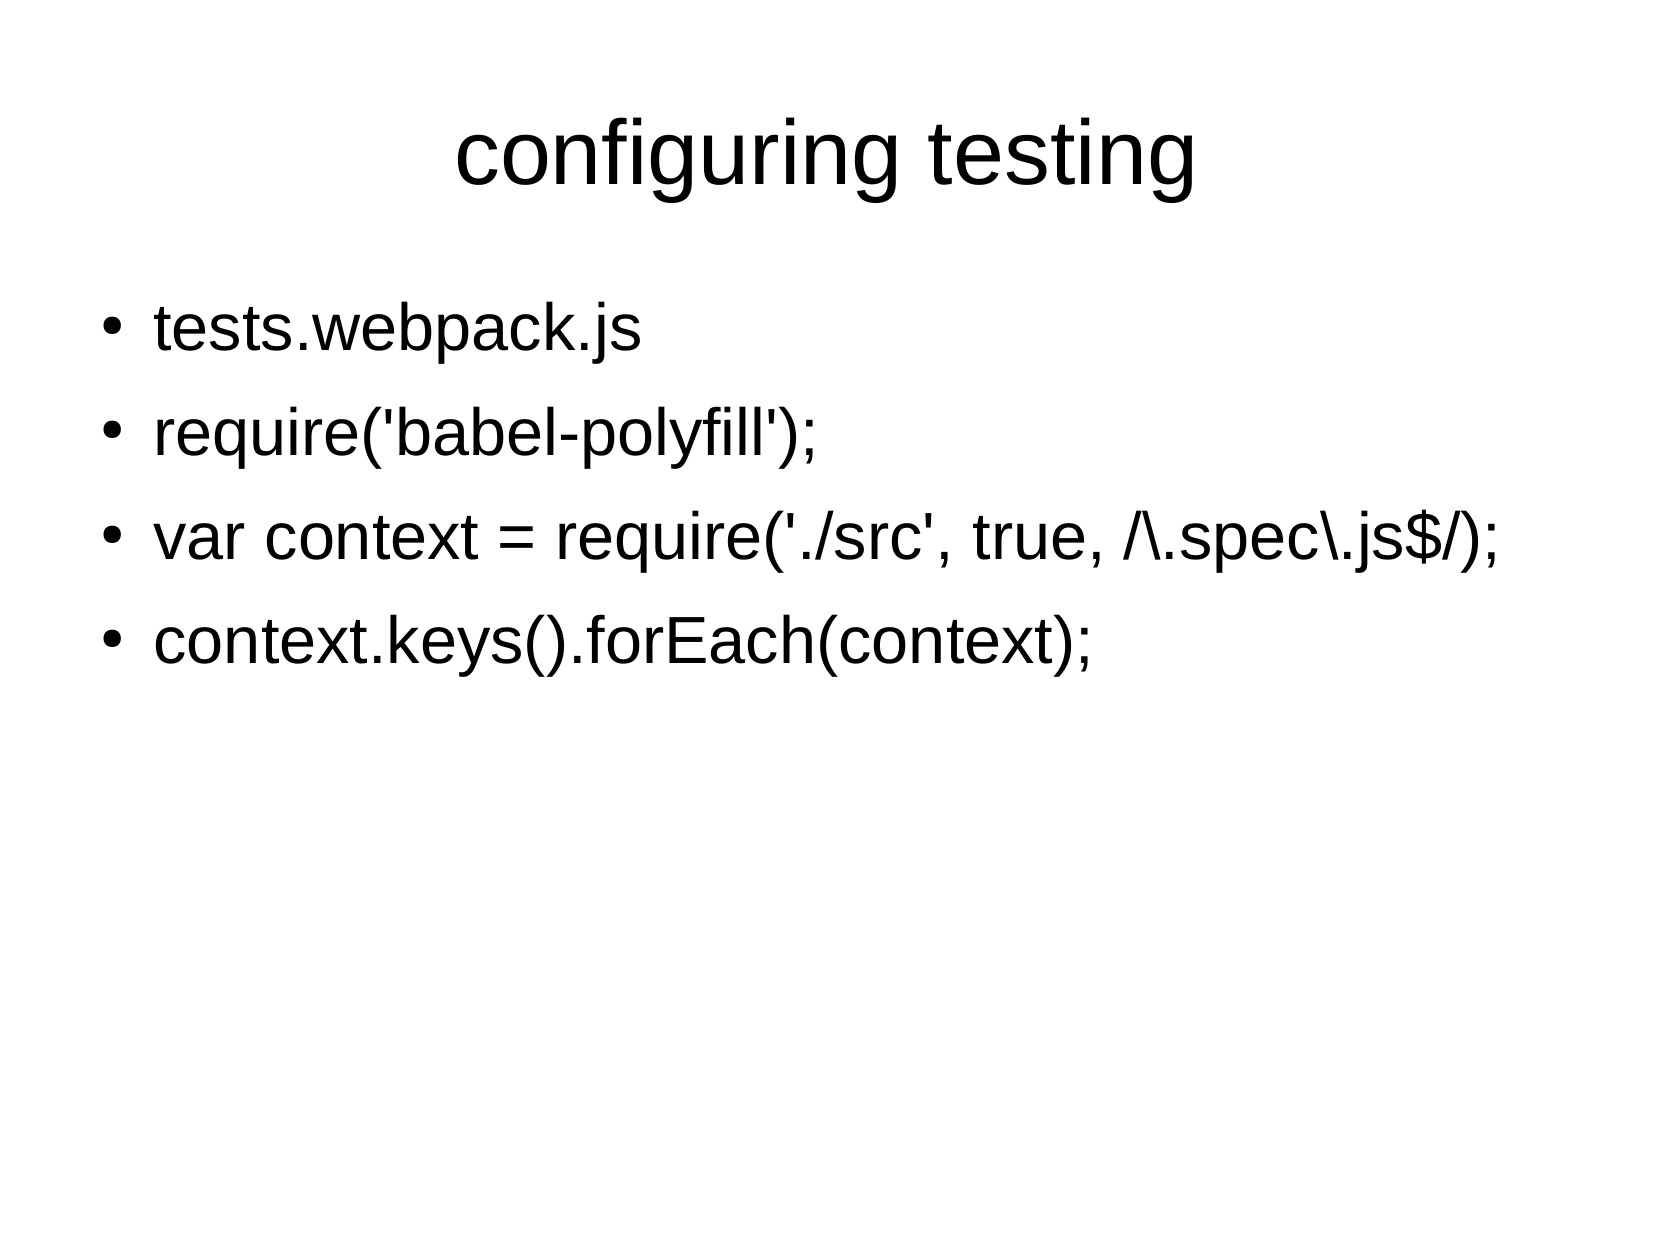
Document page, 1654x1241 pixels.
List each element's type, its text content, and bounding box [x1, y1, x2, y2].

title configuring testing [82, 49, 1571, 257]
list tests.webpack.js require('babel-polyfill'); var context = require('./src', true, /\.spec\.js$/); context.keys().forEach(context); [82, 290, 1571, 1010]
